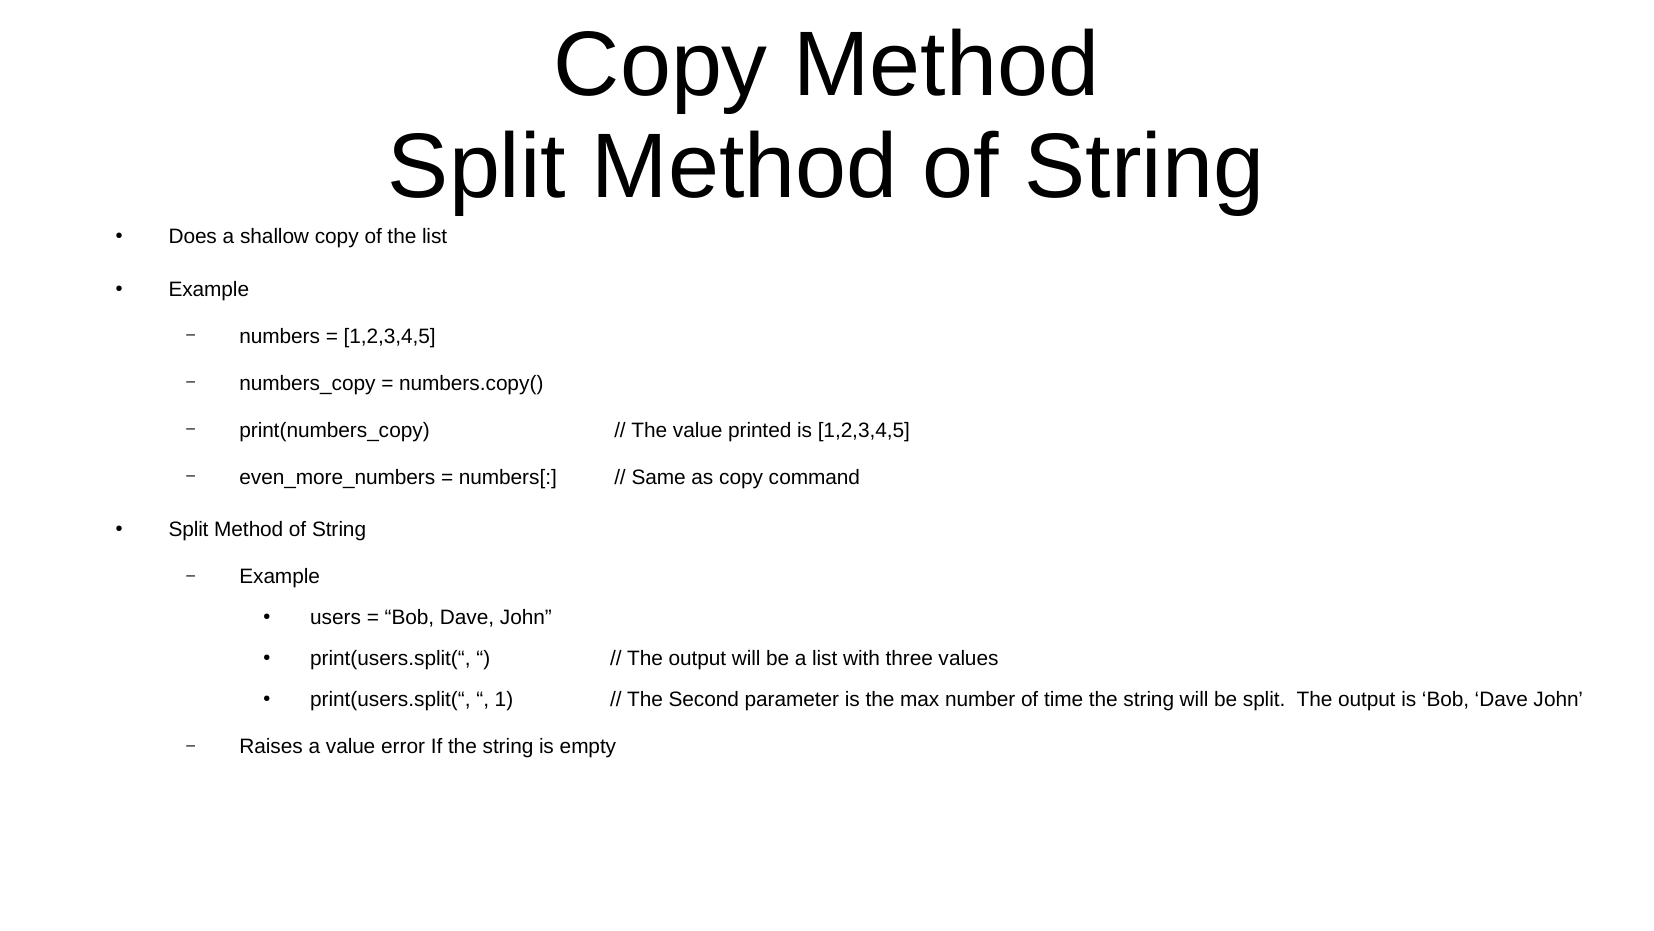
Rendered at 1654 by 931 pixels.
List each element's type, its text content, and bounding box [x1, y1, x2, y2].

list Does a shallow copy of the list Example numbers = [1,2,3,4,5] numbers_copy = numbers.copy() print(numbers_copy) // The value printed is [1,2,3,4,5] even_more_numbers = numbers[:] // Same as copy command Split Method of String Example users = “Bob, Dave, John” print(users.split(“, “) // The output will be a list with three values print(users.split(“, “, 1) // The Second parameter is the max number of time the string will be split. The output is ‘Bob, ‘Dave John’ Raises a value error If the string is empty [97, 225, 1591, 908]
title Copy Method Split Method of String [82, 12, 1571, 218]
